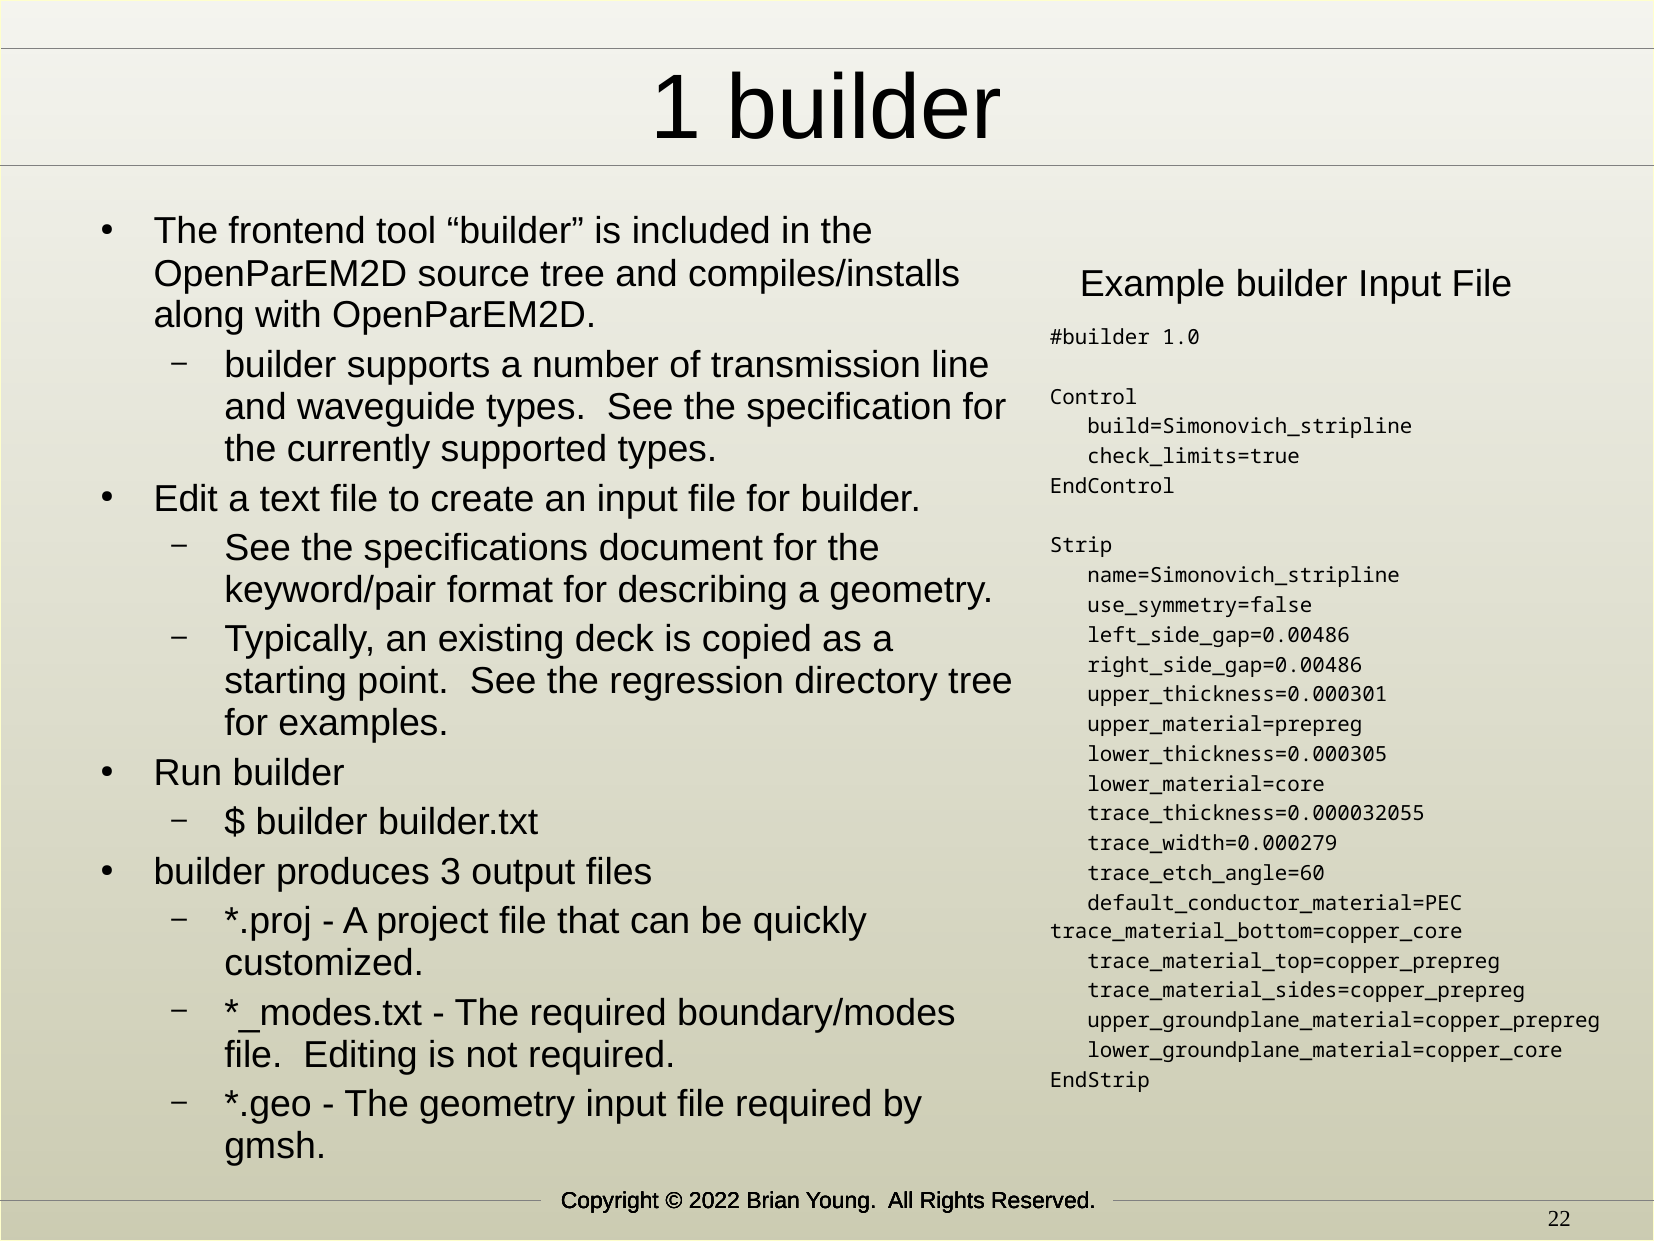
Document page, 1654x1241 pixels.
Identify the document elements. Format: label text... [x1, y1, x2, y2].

text_box Example builder Input File [1065, 255, 1528, 312]
text_box #builder 1.0 Control build=Simonovich_stripline check_limits=true EndControl Strip name=Simonovich_stripline use_symmetry=false left_side_gap=0.00486 right_side_gap=0.00486 upper_thickness=0.000301 upper_material=prepreg lower_thickness=0.000305 lower_material=core trace_thickness=0.000032055 trace_width=0.000279 trace_etch_angle=60 default_conductor_material=PEC trace_material_bottom=copper_core trace_material_top=copper_prepreg trace_material_sides=copper_prepreg upper_groundplane_material=copper_prepreg lower_groundplane_material=copper_core EndStrip [1035, 315, 1636, 1006]
list The frontend tool “builder” is included in the OpenParEM2D source tree and compiles/installs along with OpenParEM2D. builder supports a number of transmission line and waveguide types. See the specification for the currently supported types. Edit a text file to create an input file for builder. See the specifications document for the keyword/pair format for describing a geometry. Typically, an existing deck is copied as a starting point. See the regression directory tree for examples. Run builder $ builder builder.txt builder produces 3 output files *.proj - A project file that can be quickly customized. *_modes.txt - The required boundary/modes file. Editing is not required. *.geo - The geometry input file required by gmsh. [82, 210, 1021, 1241]
title 1 builder [82, 49, 1571, 166]
